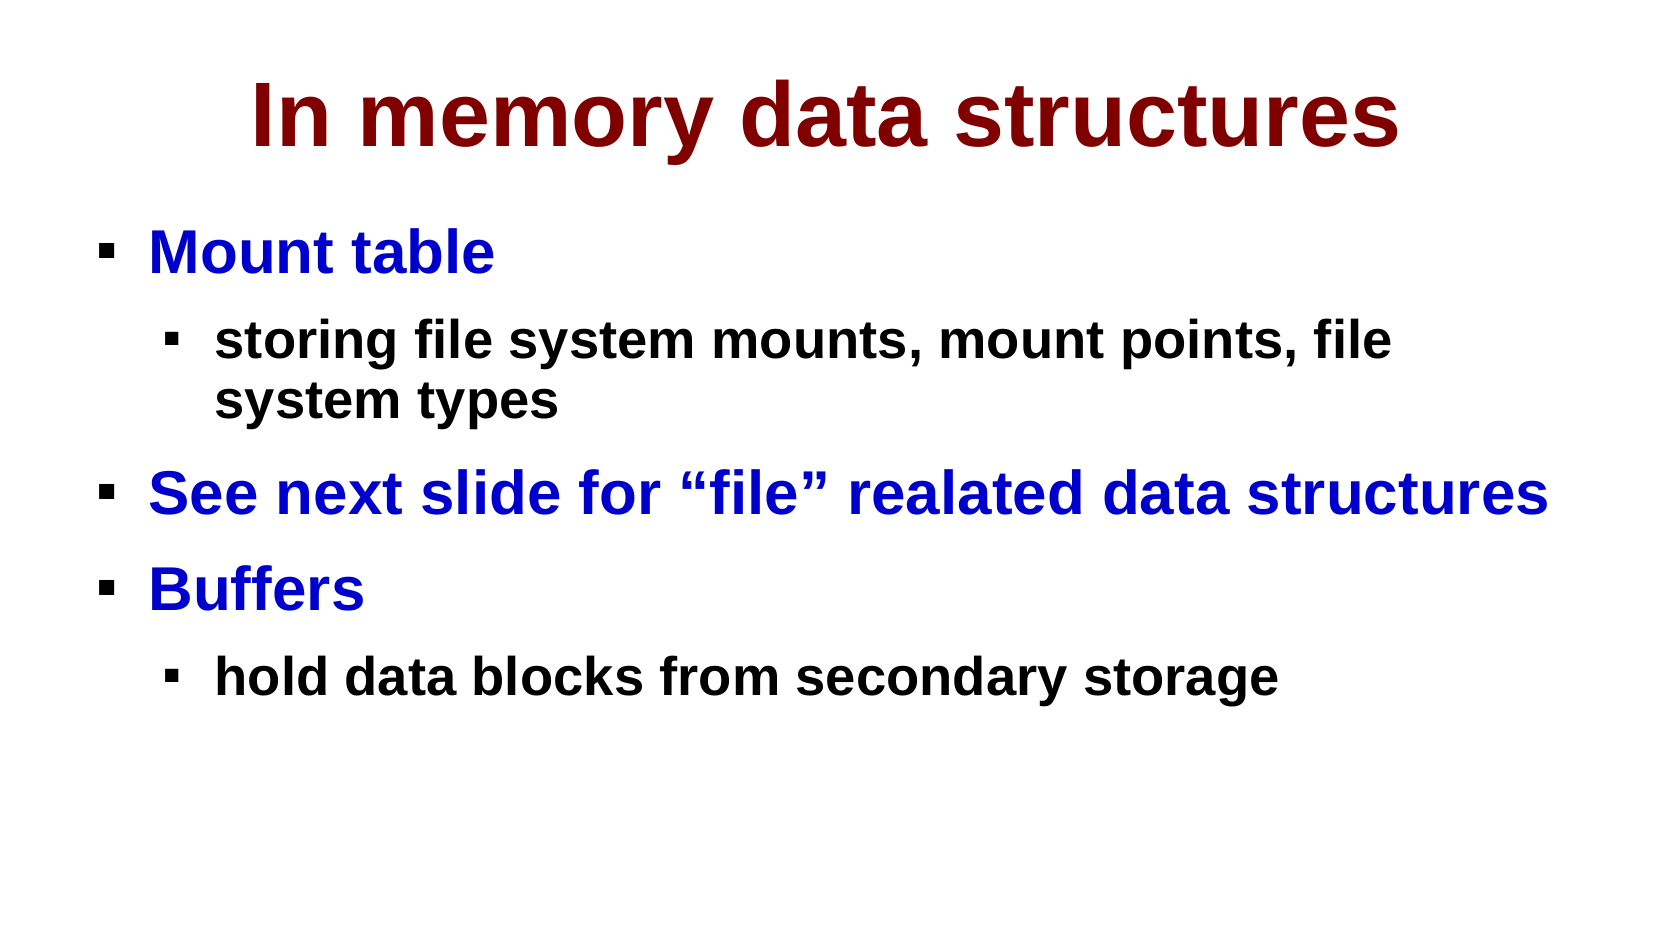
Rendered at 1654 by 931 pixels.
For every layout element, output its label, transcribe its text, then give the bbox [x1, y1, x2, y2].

list Mount table storing file system mounts, mount points, file system types See next slide for “file” realated data structures Buffers hold data blocks from secondary storage [82, 217, 1571, 757]
title In memory data structures [82, 37, 1571, 193]
